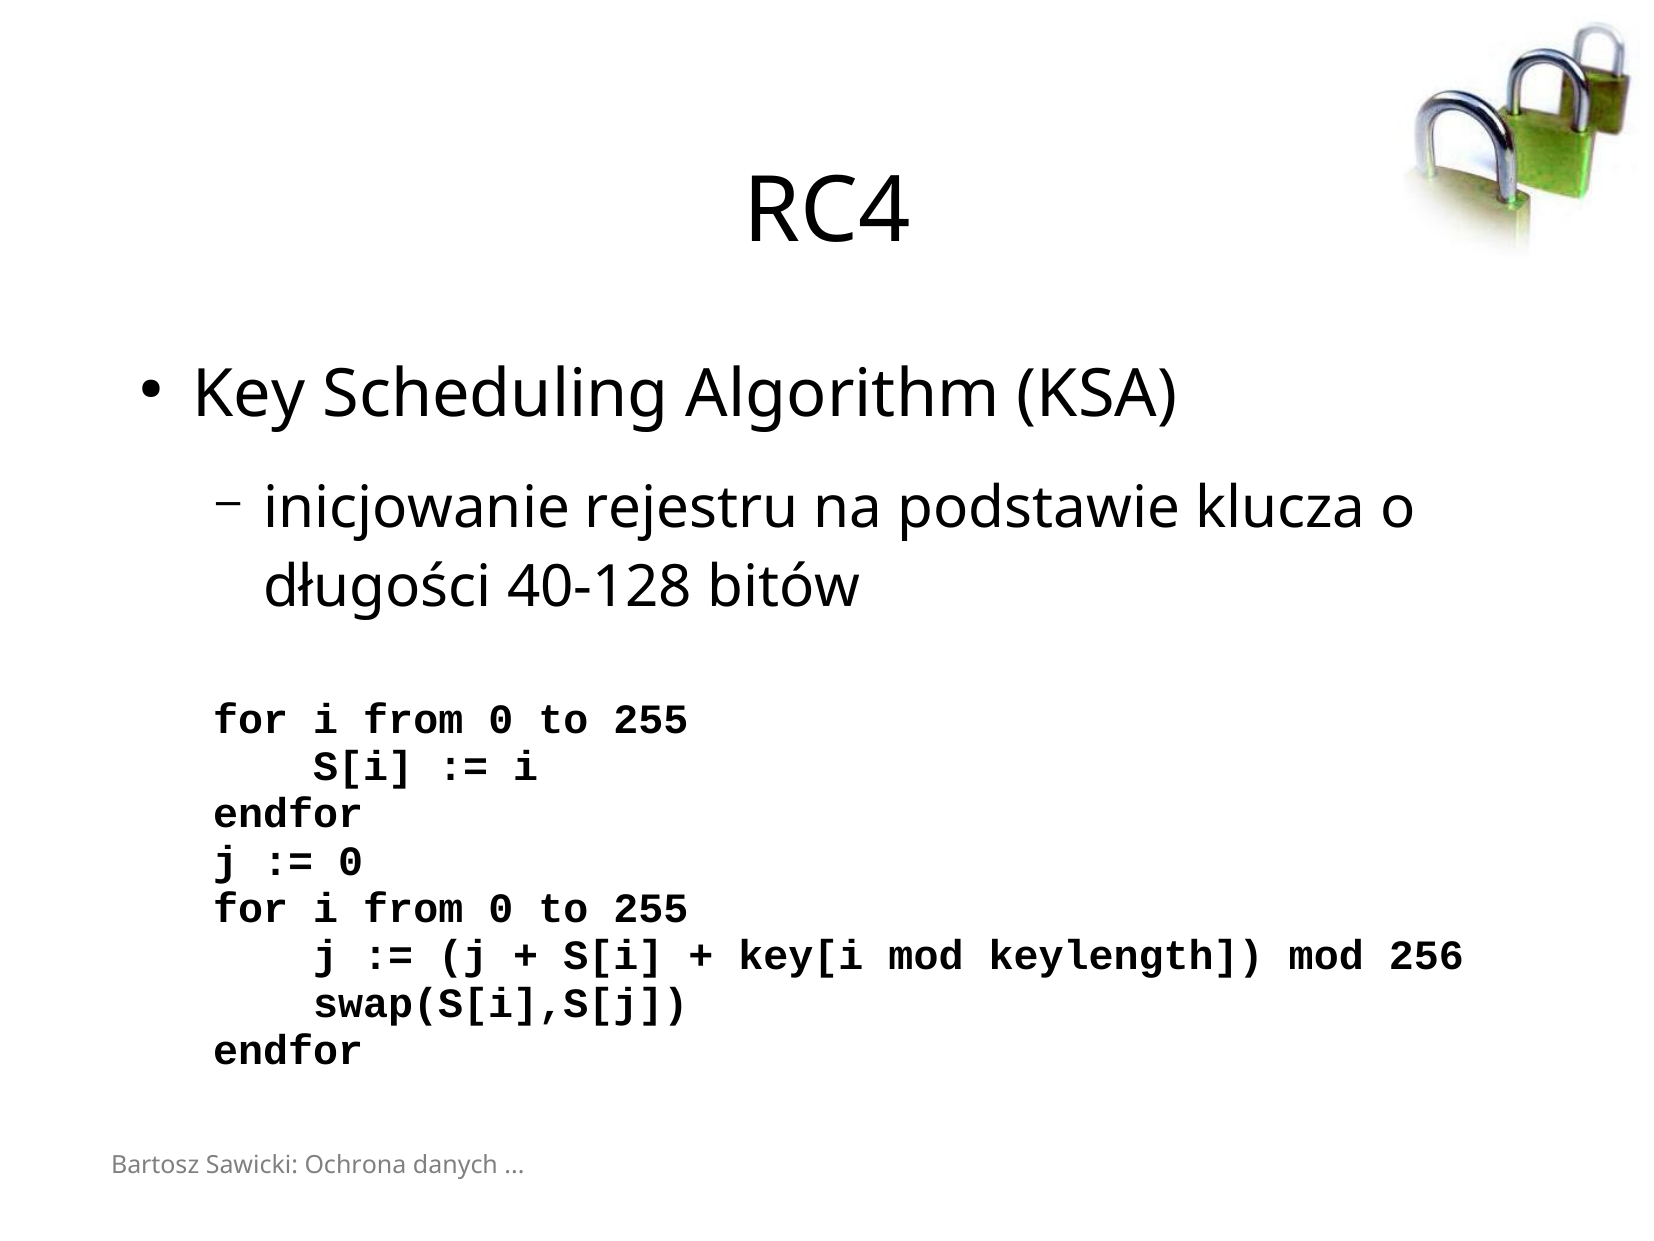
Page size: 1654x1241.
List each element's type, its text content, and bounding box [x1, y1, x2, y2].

list Key Scheduling Algorithm (KSA) inicjowanie rejestru na podstawie klucza o długości 40-128 bitów [121, 344, 1534, 1127]
text_box for i from 0 to 255 S[i] := i endfor j := 0 for i from 0 to 255 j := (j + S[i] + key[i mod keylength]) mod 256 swap(S[i],S[j]) endfor [213, 698, 1464, 1129]
title RC4 [121, 102, 1534, 311]
picture [1385, 14, 1640, 266]
